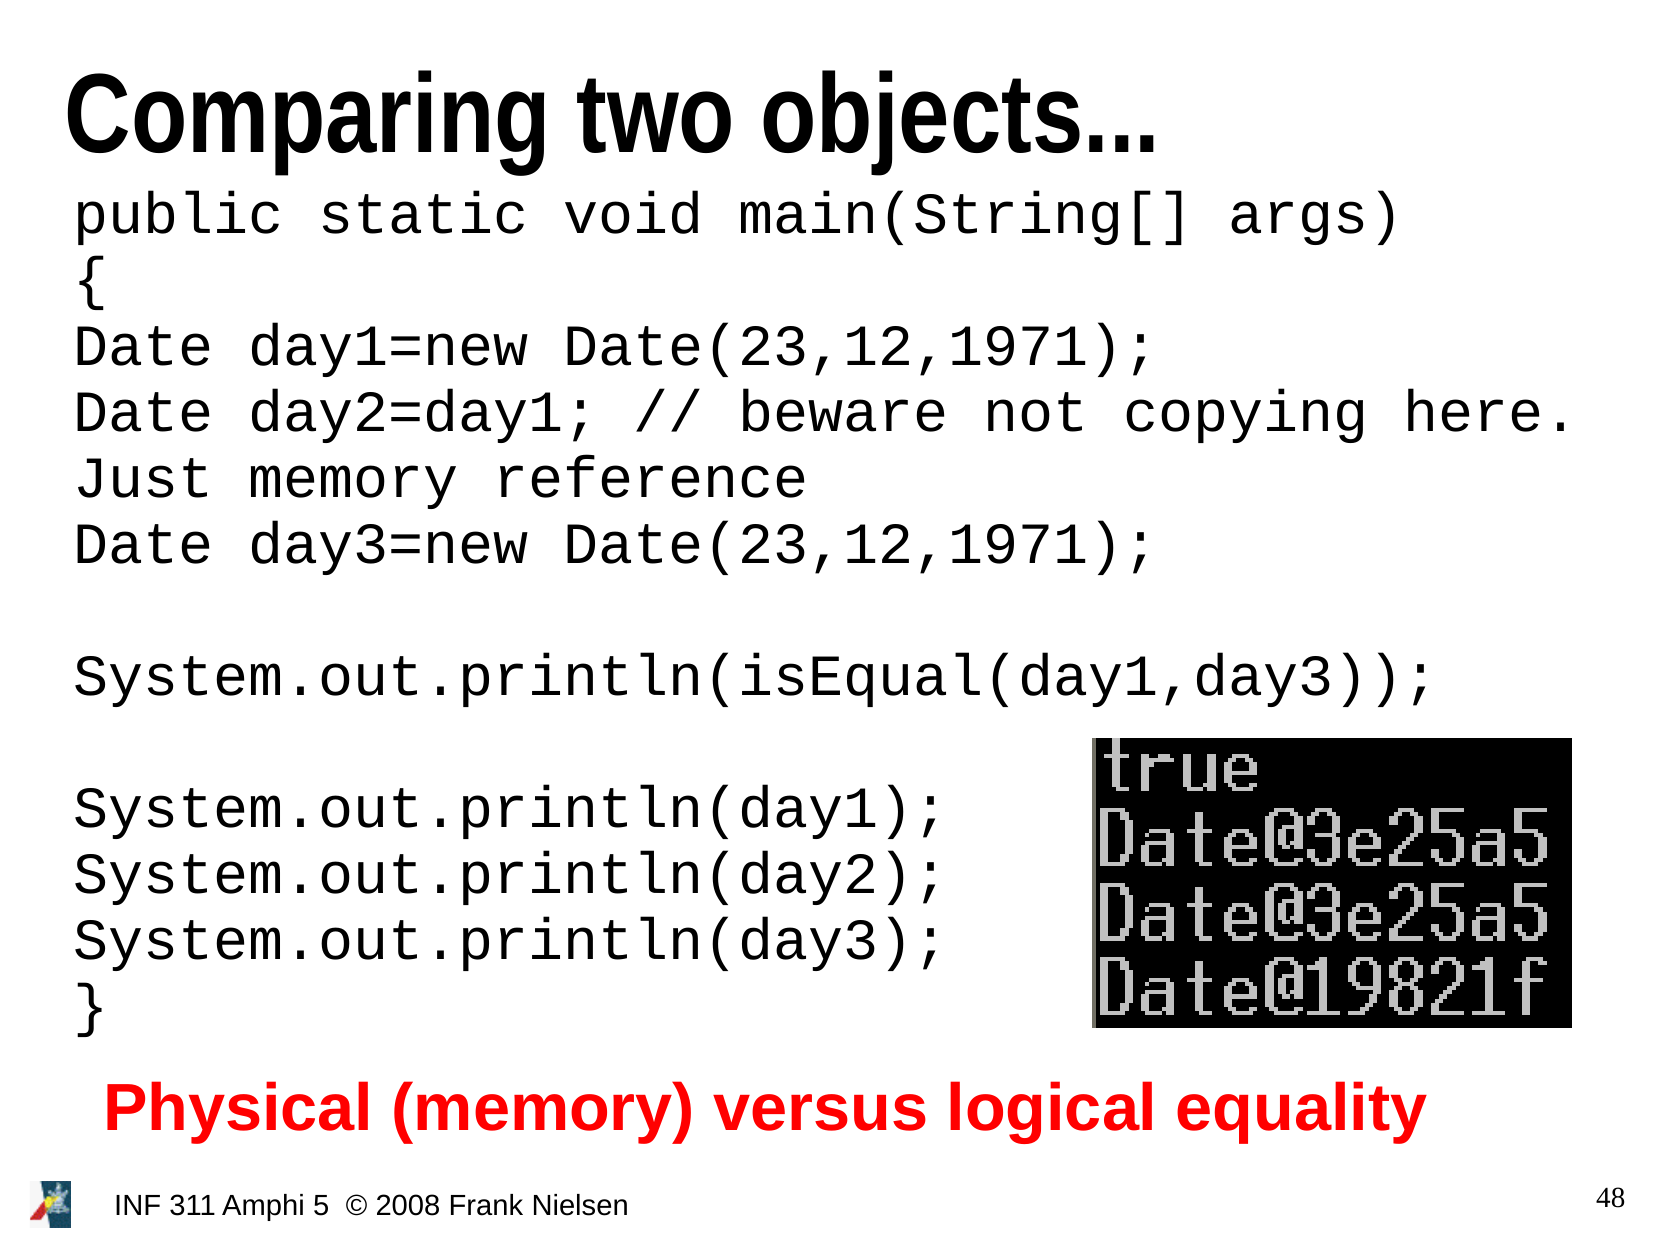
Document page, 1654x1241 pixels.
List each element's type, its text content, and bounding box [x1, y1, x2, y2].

text_box Comparing two objects... [49, 39, 1176, 184]
text_box public static void main(String[] args) { Date day1=new Date(23,12,1971); Date day2=day1; // beware not copying here. Just memory reference Date day3=new Date(23,12,1971); System.out.println(isEqual(day1,day3)); System.out.println(day1); System.out.println(day2); System.out.println(day3); } [59, 177, 1625, 1009]
text_box Physical (memory) versus logical equality [88, 1062, 1444, 1153]
picture [29, 1181, 71, 1228]
picture [1092, 738, 1572, 1028]
